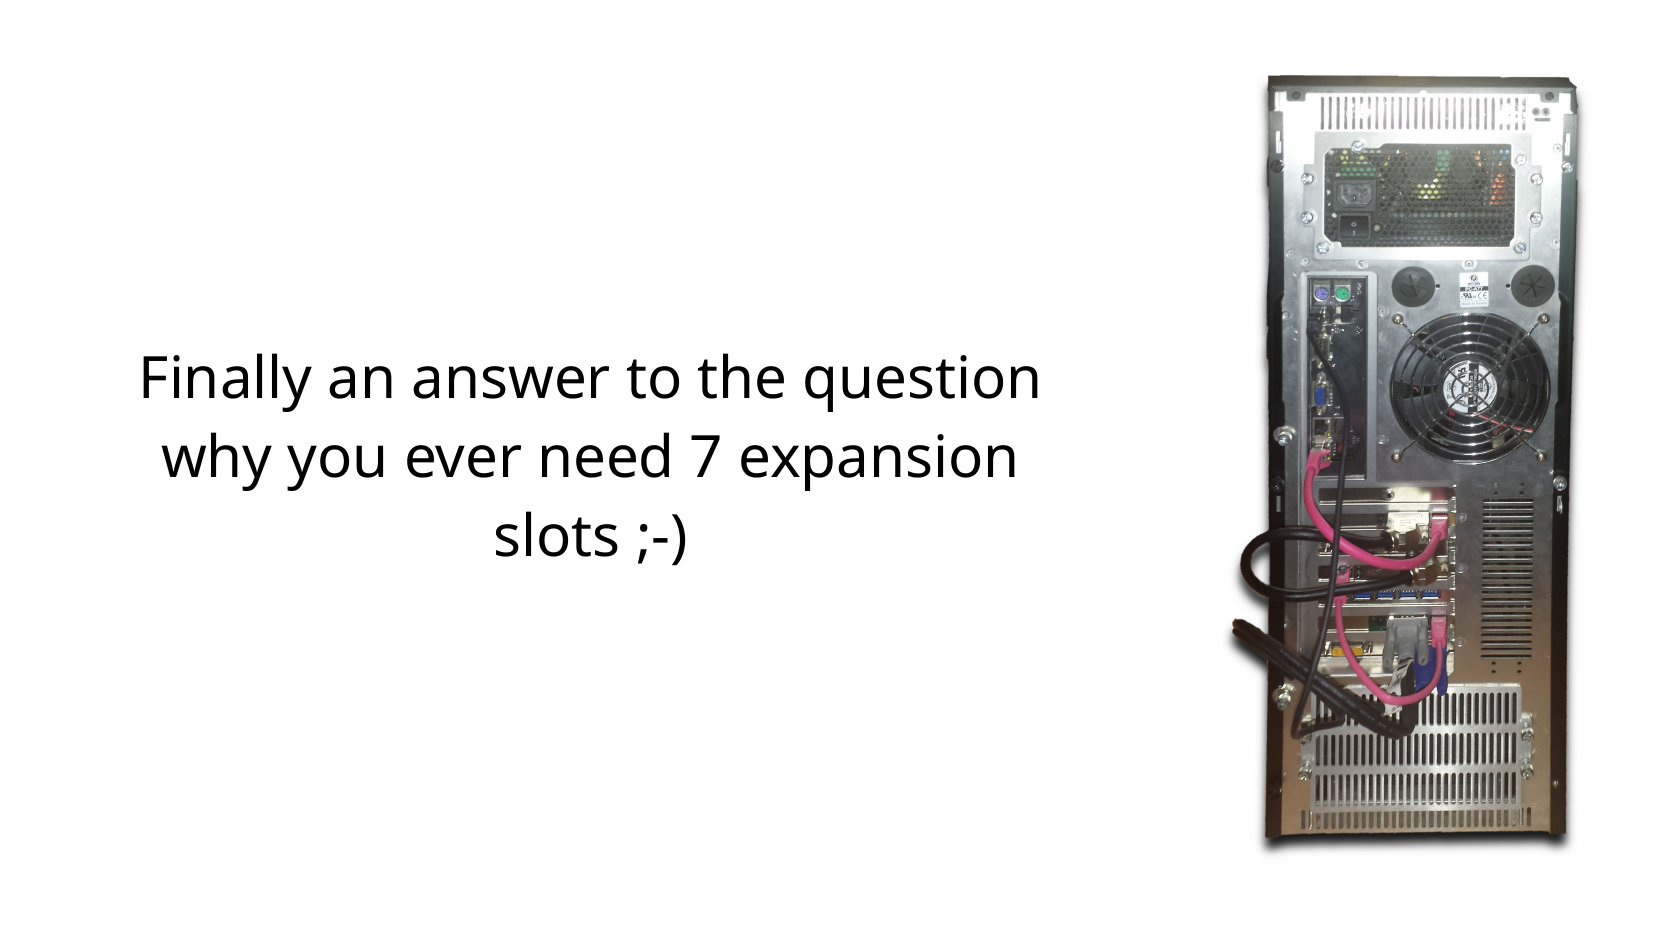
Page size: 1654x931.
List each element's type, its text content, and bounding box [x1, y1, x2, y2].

picture [1204, 70, 1643, 866]
title Finally an answer to the question why you ever need 7 expansion slots ;-) [59, 70, 1123, 839]
